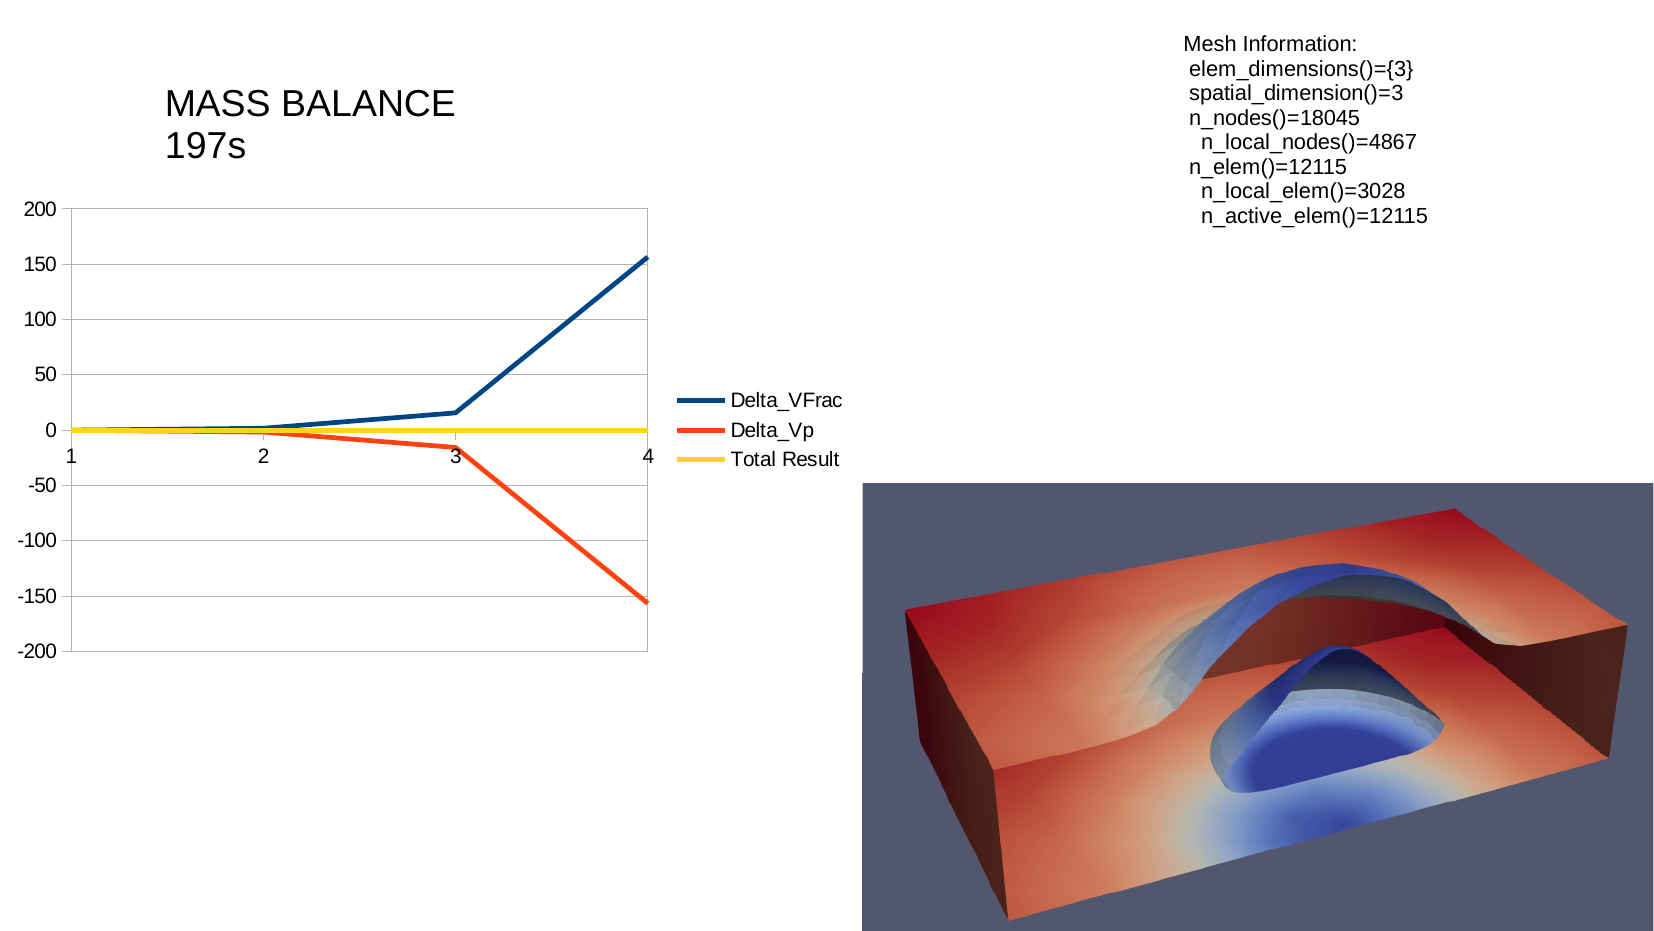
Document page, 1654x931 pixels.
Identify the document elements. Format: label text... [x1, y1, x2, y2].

chart [0, 187, 863, 673]
text_box MASS BALANCE 197s [150, 75, 1162, 188]
picture [862, 483, 1654, 931]
text_box Mesh Information: elem_dimensions()={3} spatial_dimension()=3 n_nodes()=18045 n_local_nodes()=4867 n_elem()=12115 n_local_elem()=3028 n_active_elem()=12115 [1162, 24, 1624, 376]
